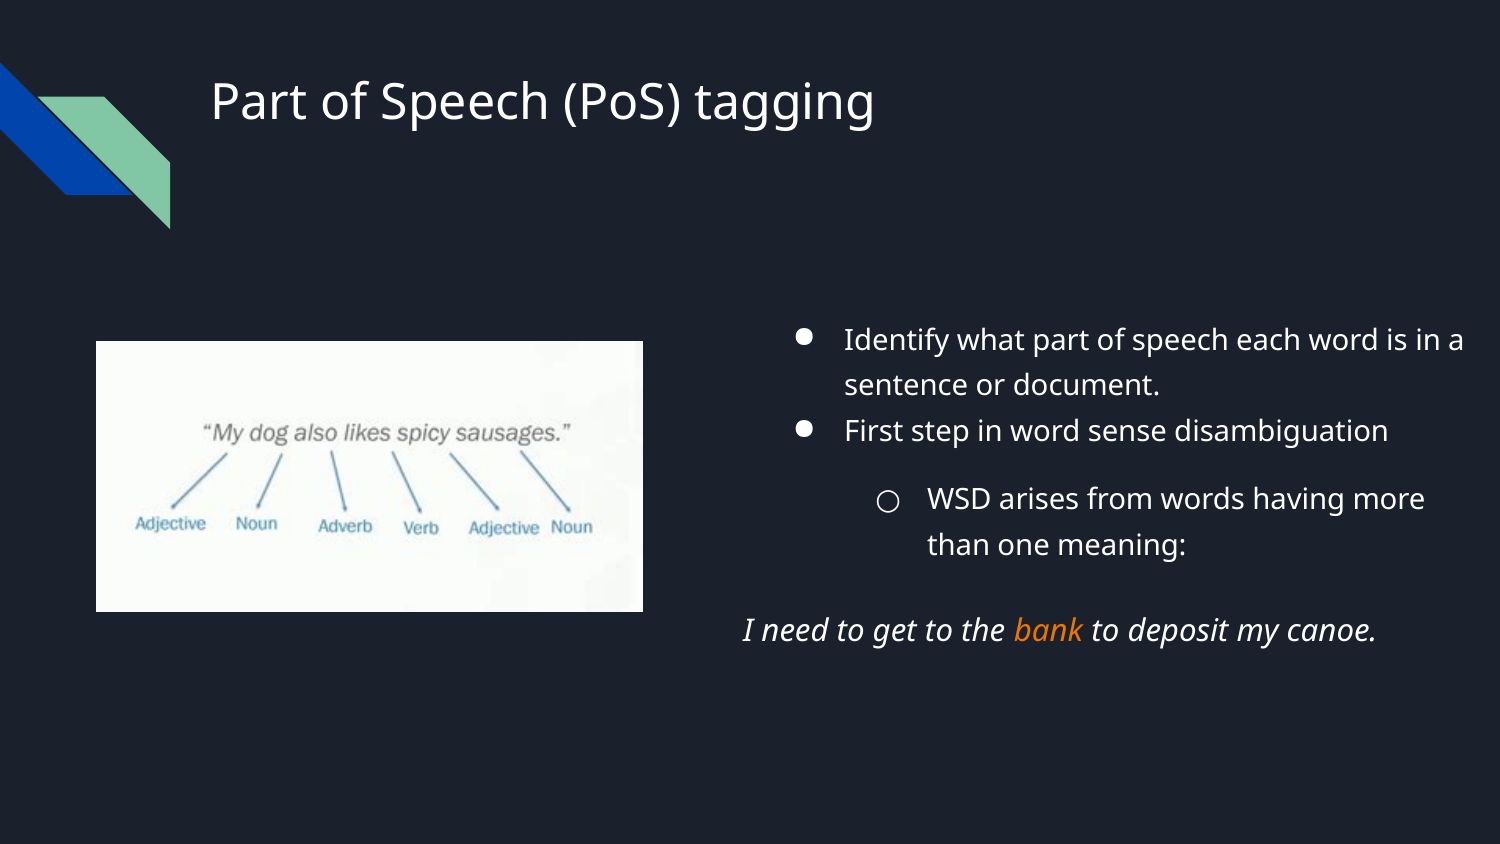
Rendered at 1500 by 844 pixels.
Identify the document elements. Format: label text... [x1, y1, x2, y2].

picture [96, 341, 643, 613]
list Identify what part of speech each word is in a sentence or document. First step in word sense disambiguation WSD arises from words having more than one meaning: [777, 298, 1491, 579]
title Part of Speech (PoS) tagging [195, 51, 1351, 188]
text_box I need to get to the bank to deposit my canoe. [728, 600, 1465, 685]
